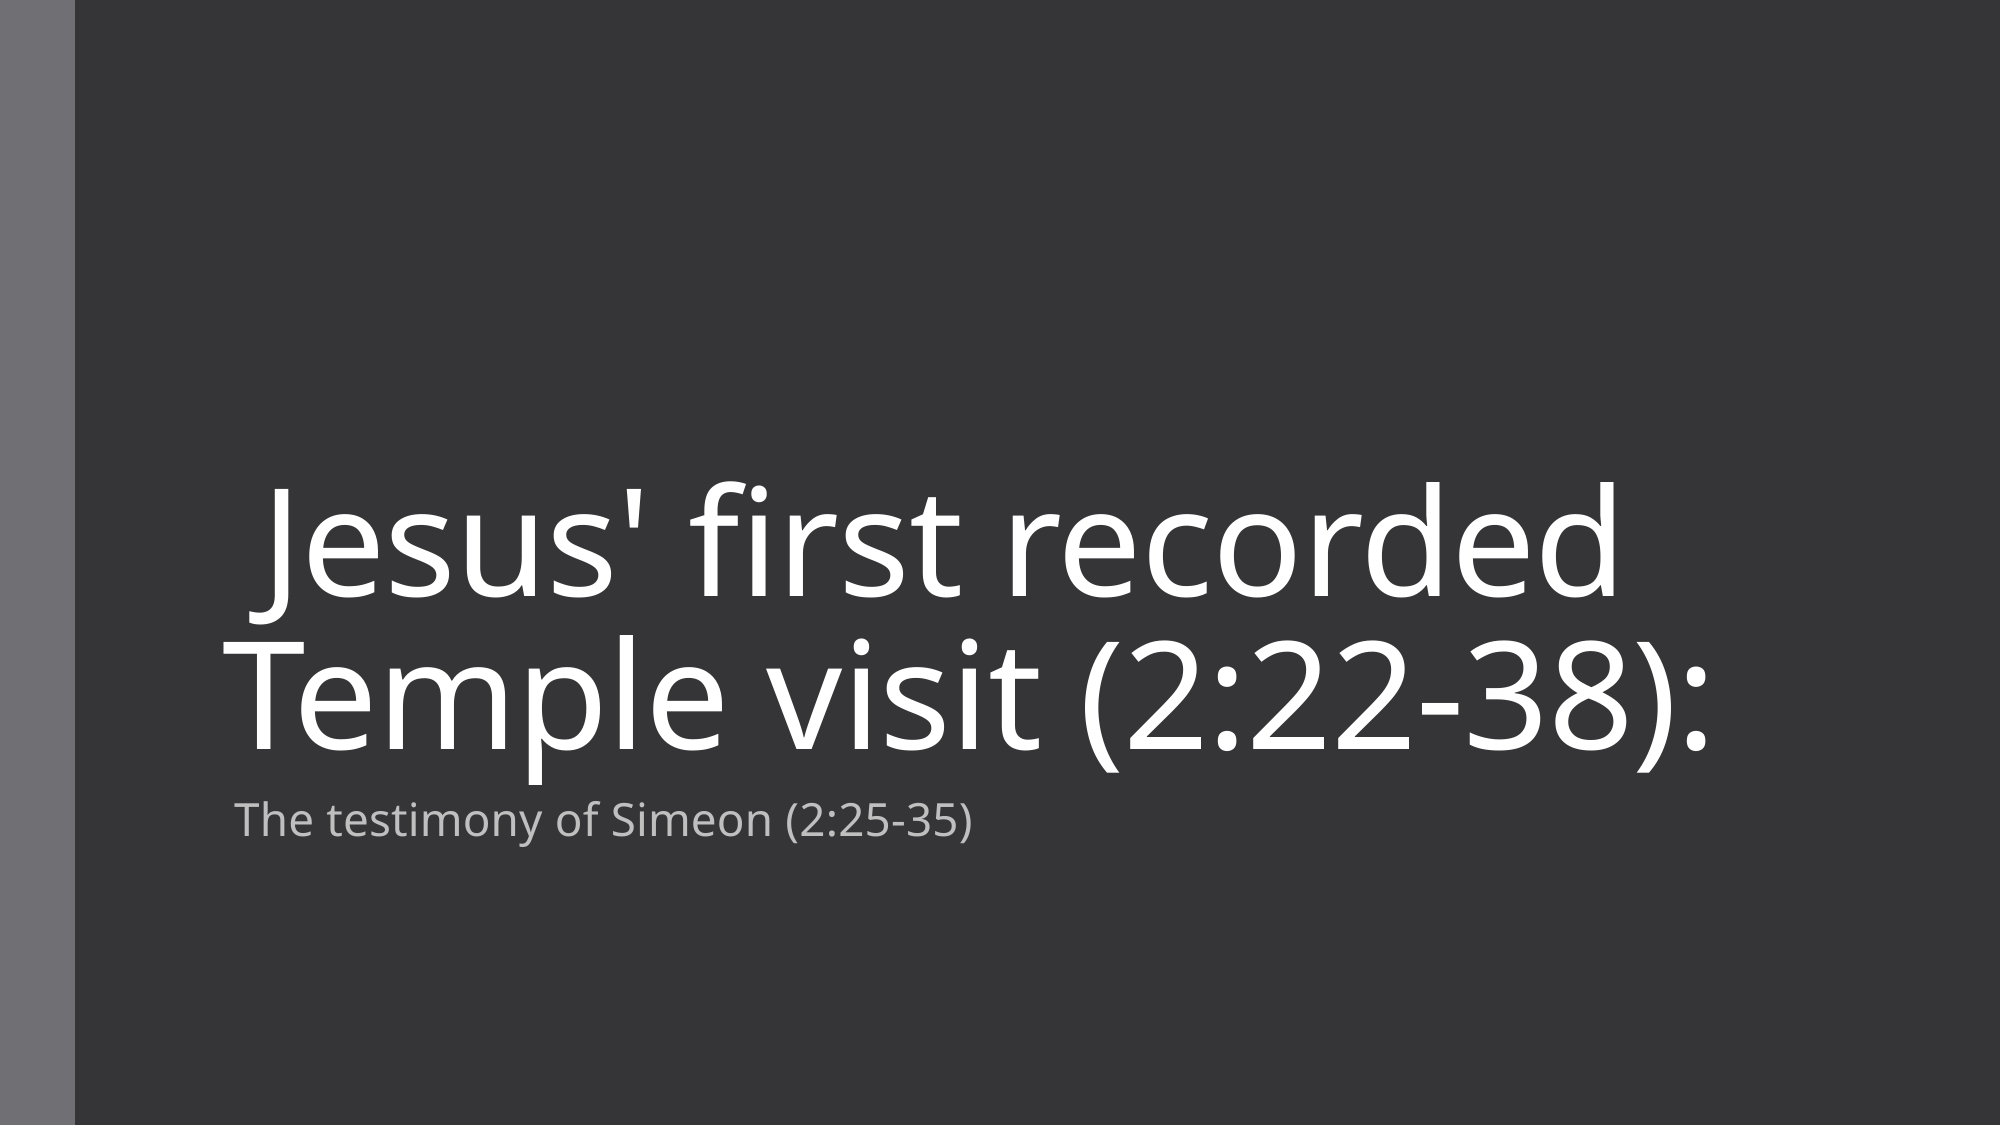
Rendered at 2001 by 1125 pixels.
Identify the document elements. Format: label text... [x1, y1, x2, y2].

subtitle The testimony of Simeon (2:25-35) [206, 787, 1752, 1066]
title Jesus' first recorded Temple visit (2:22-38): [206, 124, 1752, 787]
